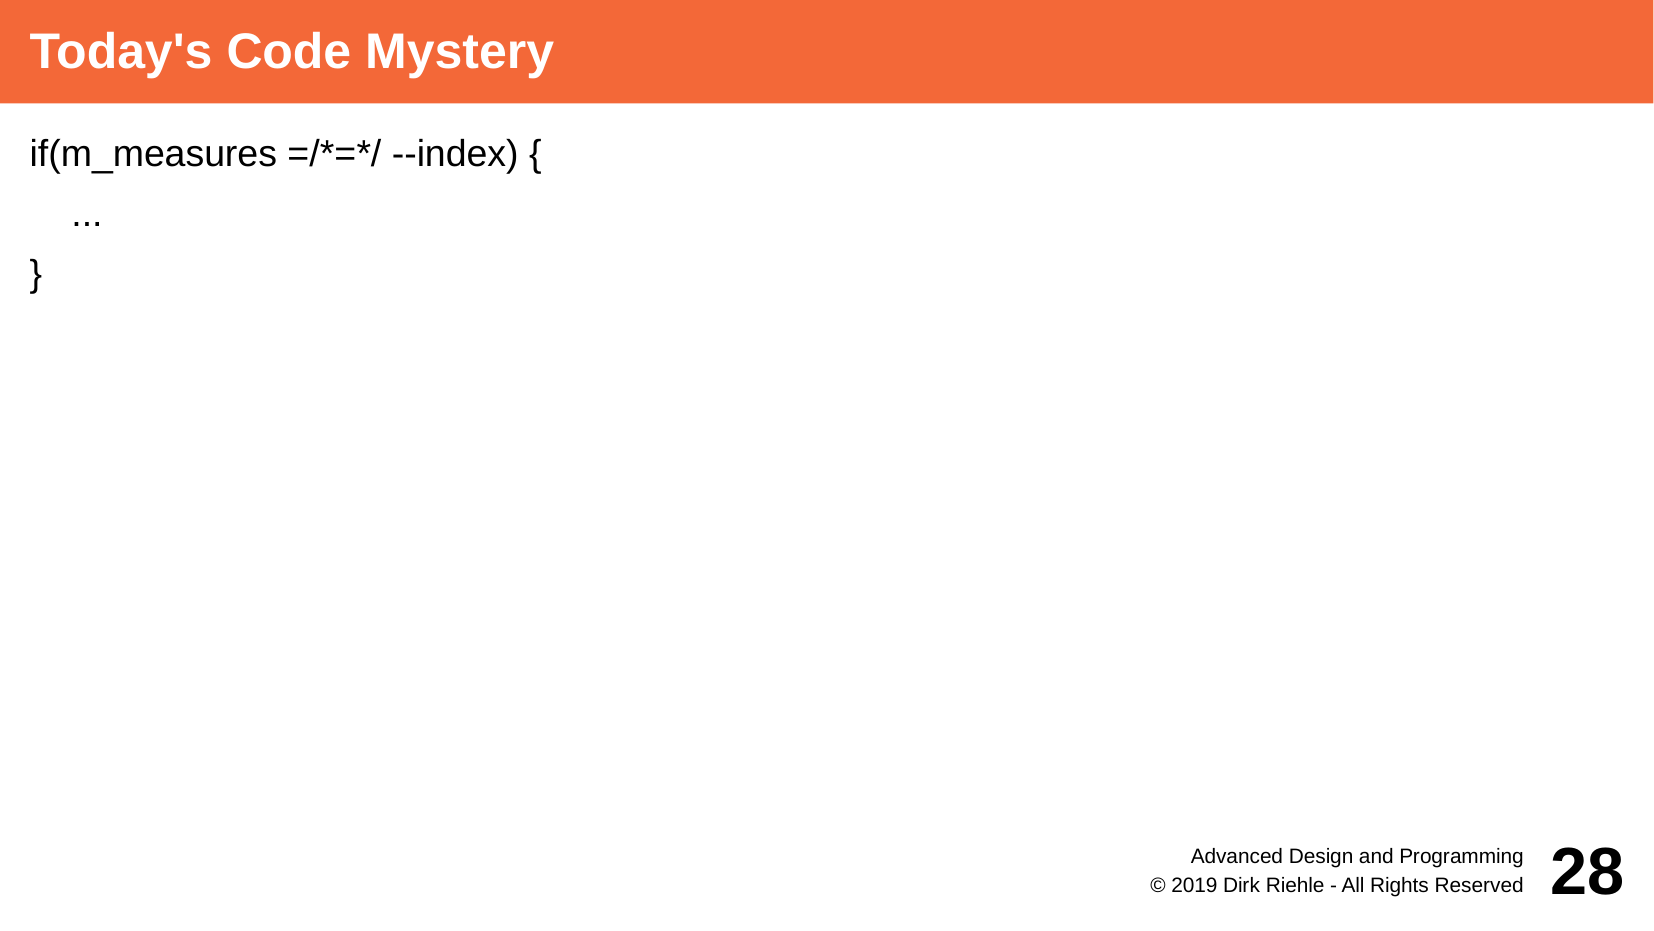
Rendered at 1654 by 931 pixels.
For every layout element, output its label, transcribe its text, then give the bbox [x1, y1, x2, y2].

title Today's Code Mystery [0, 0, 1654, 104]
list if(m_measures =/*=*/ --index) { ... } [29, 132, 1625, 813]
